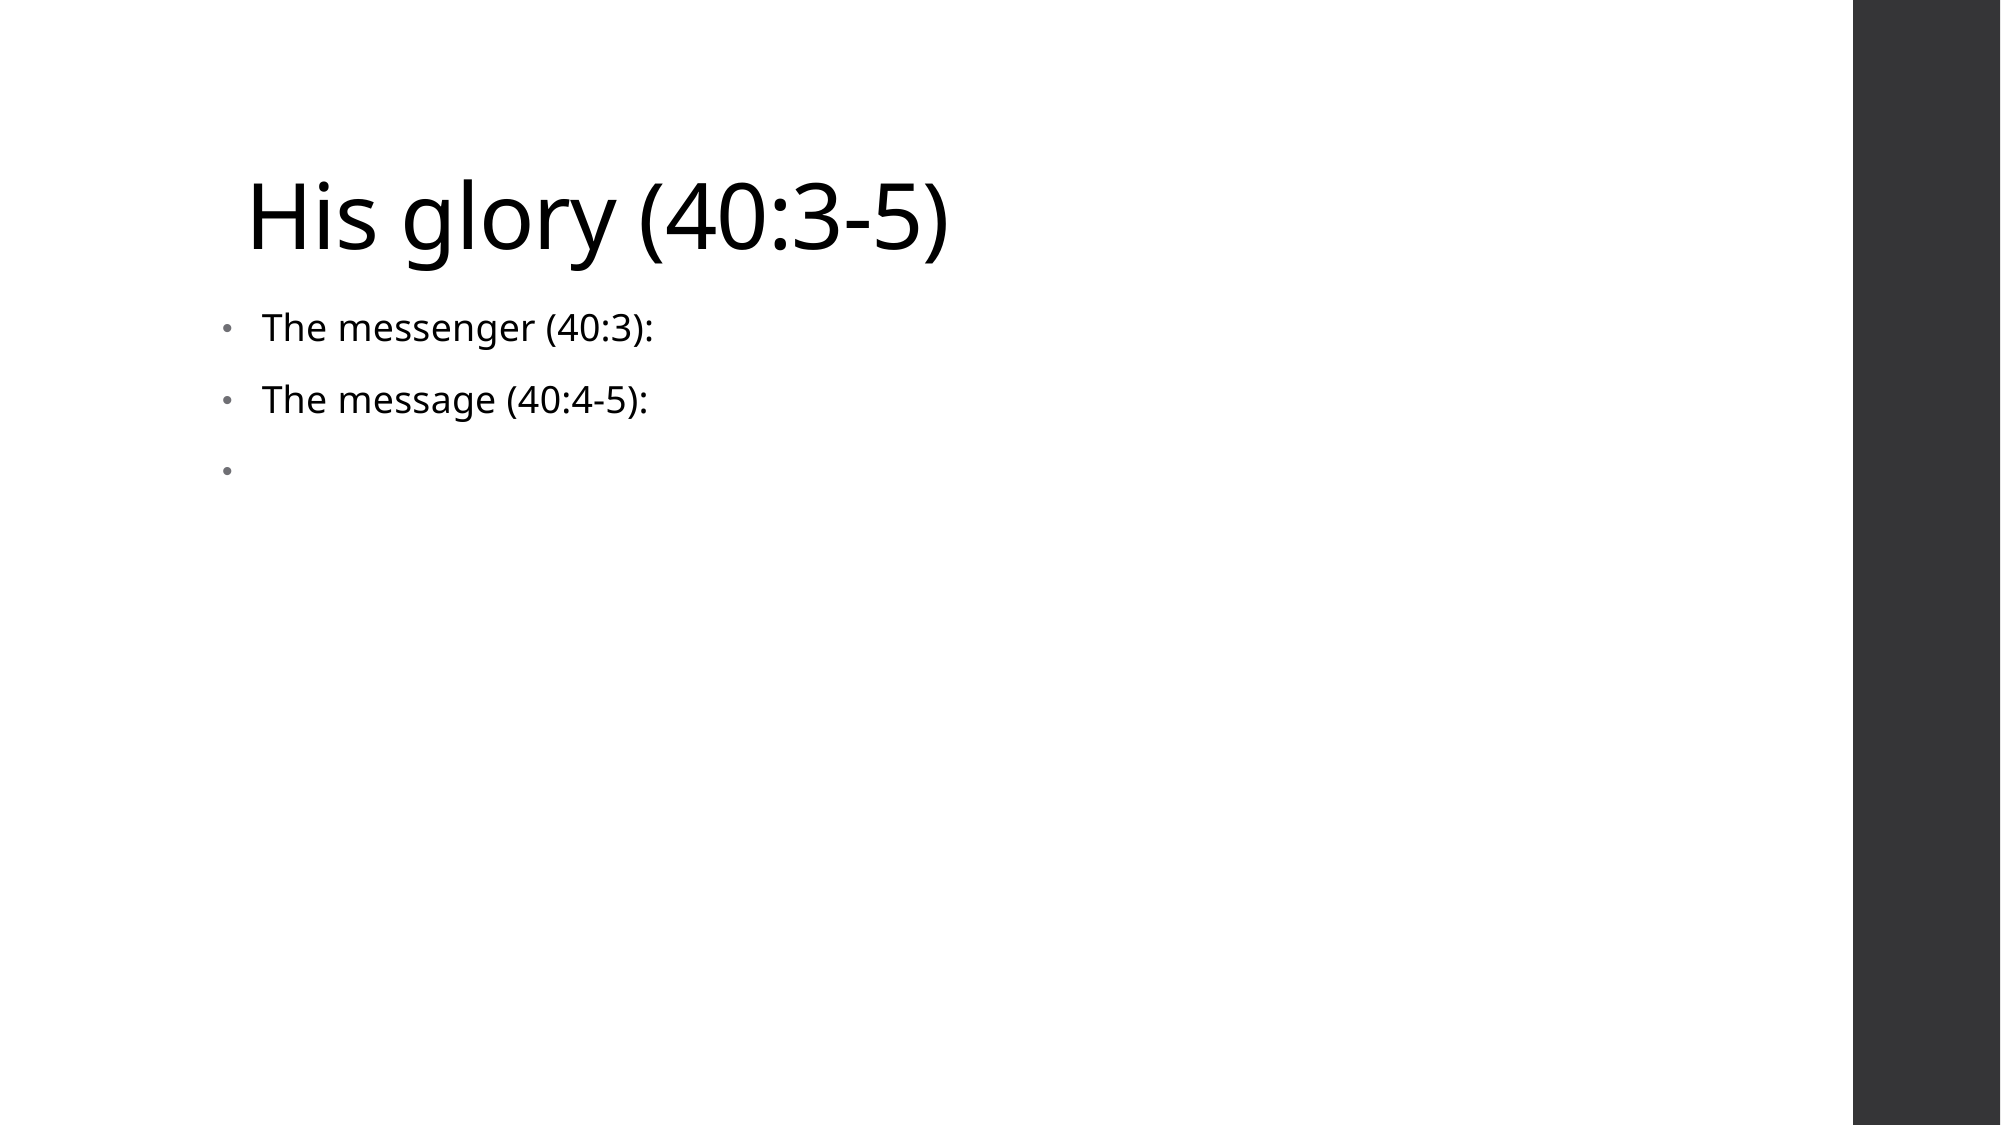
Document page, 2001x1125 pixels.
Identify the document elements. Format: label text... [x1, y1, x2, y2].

list The messenger (40:3): The message (40:4-5): [206, 299, 1617, 1014]
title His glory (40:3-5) [206, 60, 1797, 278]
